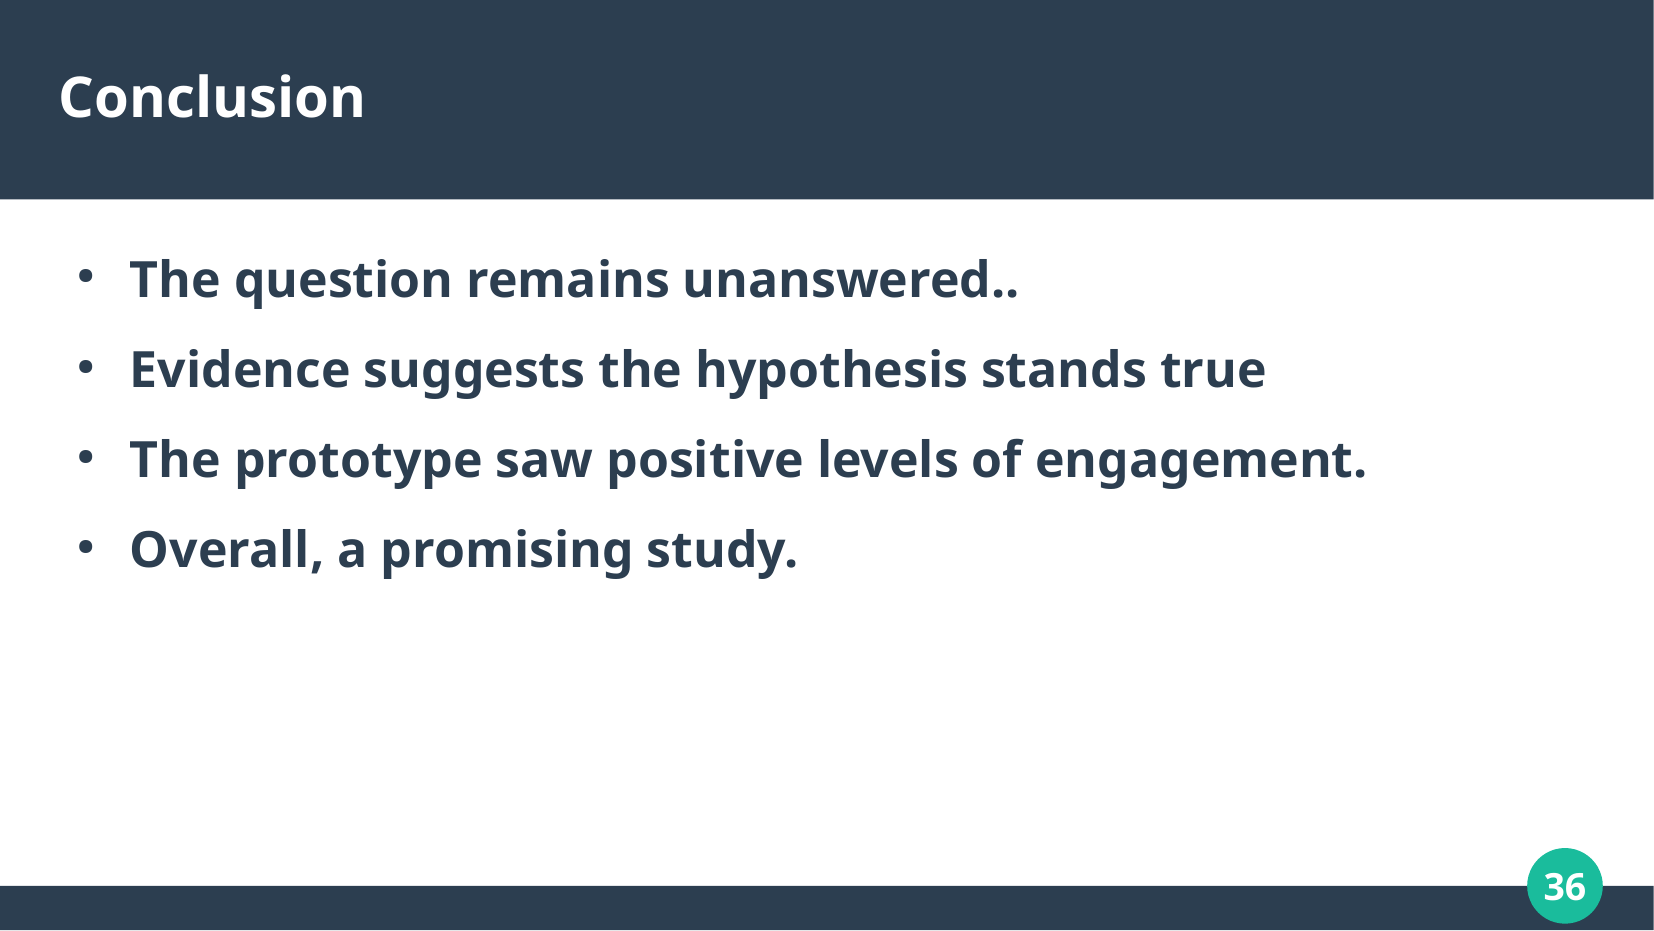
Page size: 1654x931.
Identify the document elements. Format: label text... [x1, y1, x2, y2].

title Conclusion [59, 37, 1595, 155]
list The question remains unanswered.. Evidence suggests the hypothesis stands true The prototype saw positive levels of engagement. Overall, a promising study. [59, 243, 1595, 864]
